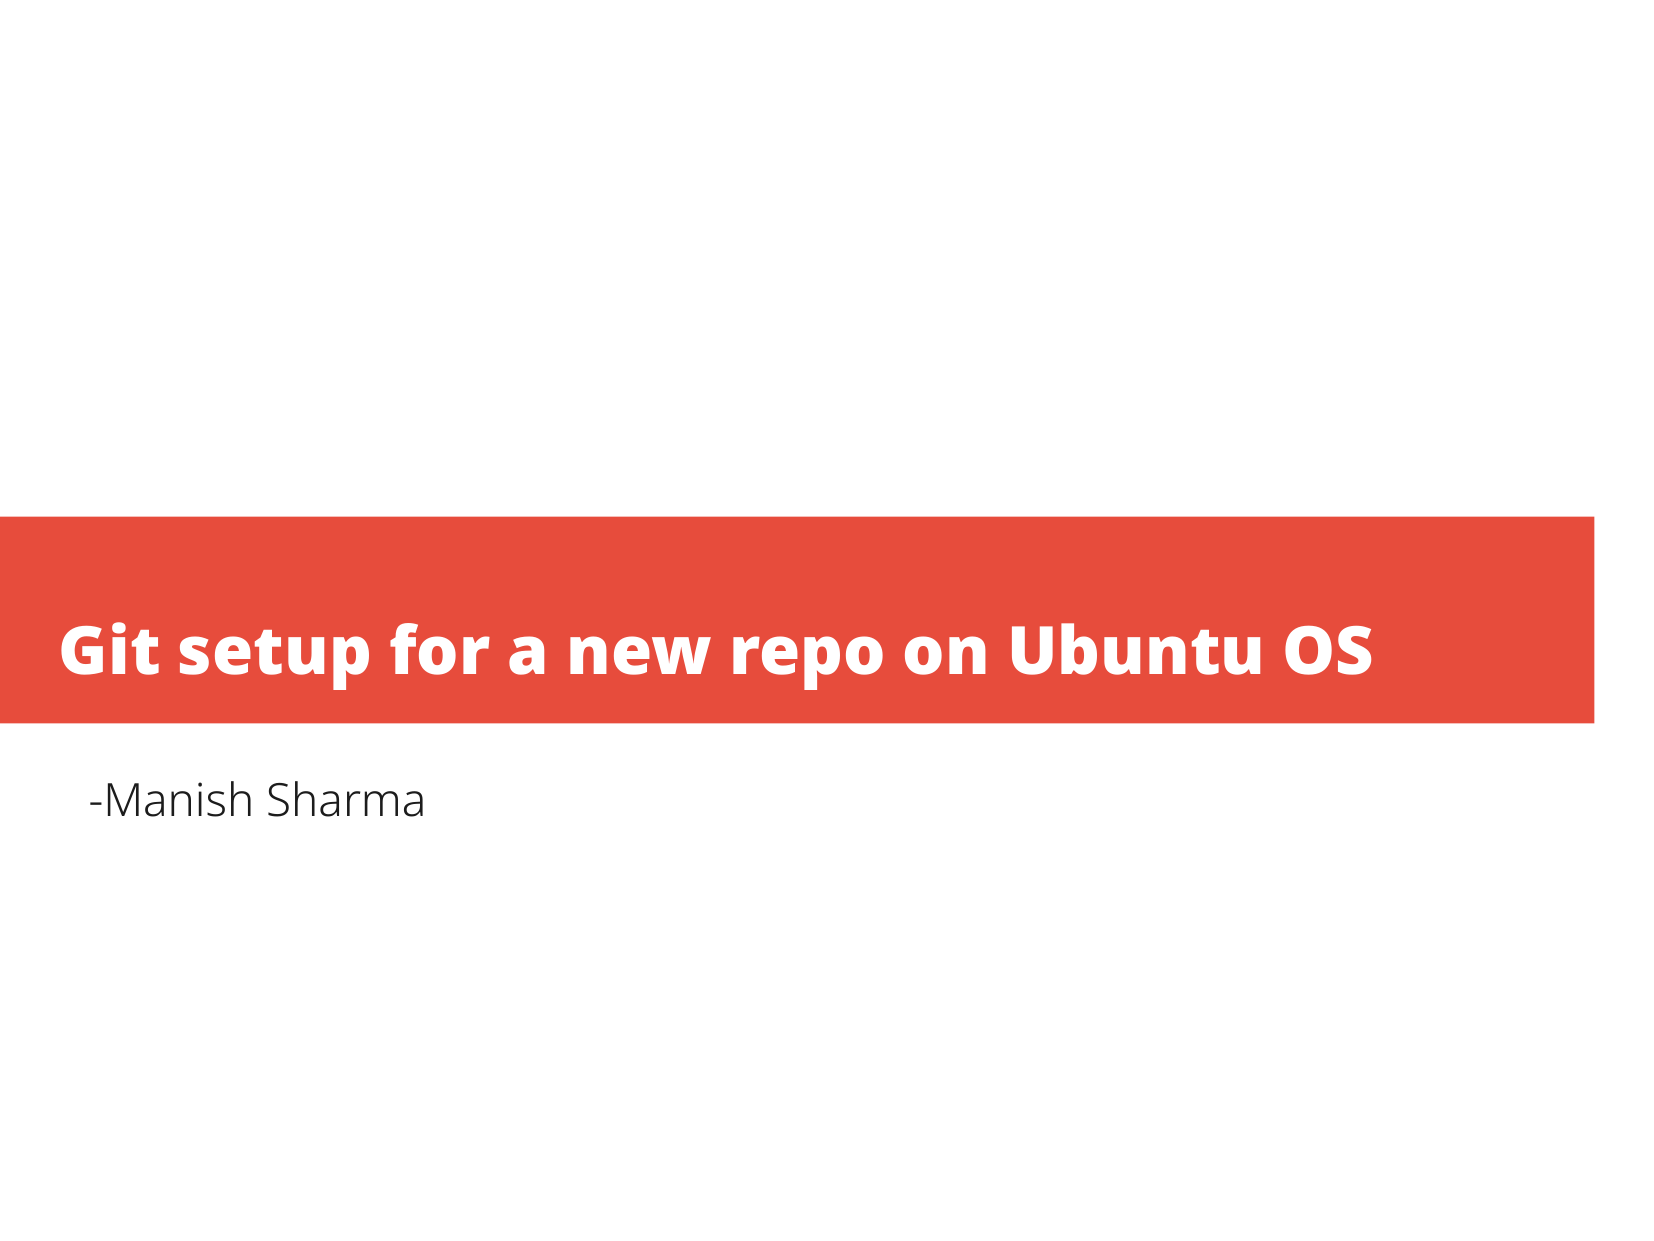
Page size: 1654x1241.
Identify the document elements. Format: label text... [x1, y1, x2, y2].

subtitle -Manish Sharma [88, 767, 1595, 1182]
title Git setup for a new repo on Ubuntu OS [59, 546, 1595, 694]
